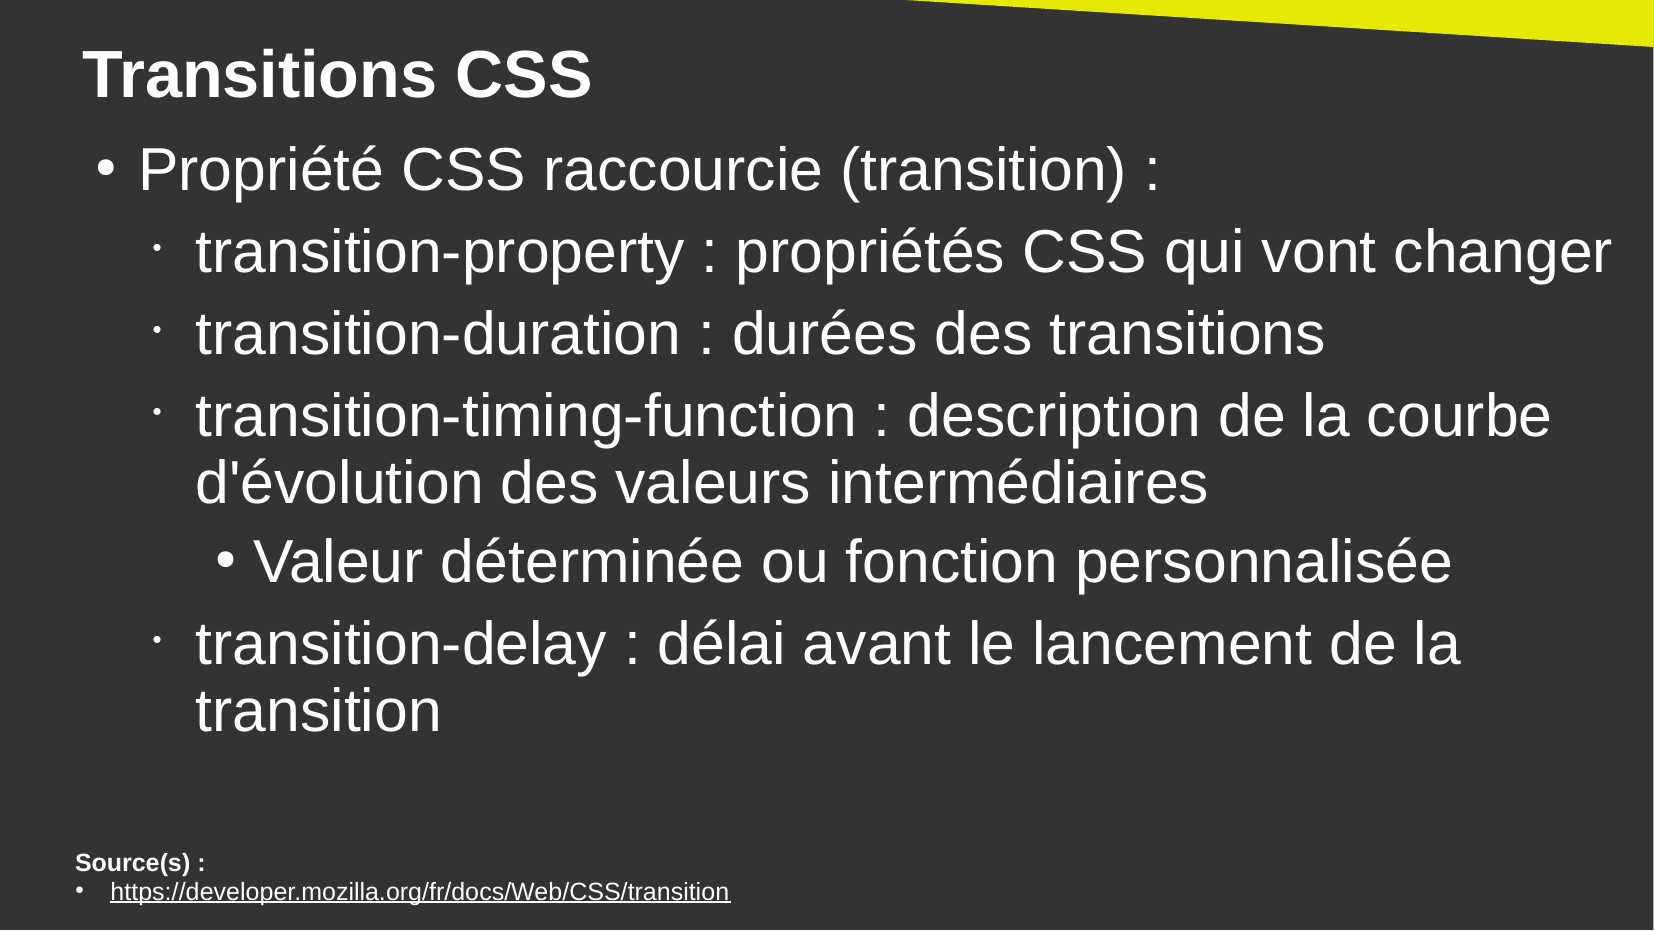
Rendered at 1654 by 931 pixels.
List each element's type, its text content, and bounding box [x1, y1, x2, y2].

text_box [905, 0, 1654, 48]
text_box Source(s) : https://developer.mozilla.org/fr/docs/Web/CSS/transition [60, 841, 1546, 931]
title Transitions CSS [82, 37, 1571, 114]
list Propriété CSS raccourcie (transition) : transition-property : propriétés CSS qui vont changer transition-duration : durées des transitions transition-timing-function : description de la courbe d'évolution des valeurs intermédiaires Valeur déterminée ou fonction personnalisée transition-delay : délai avant le lancement de la transition [80, 135, 1620, 821]
